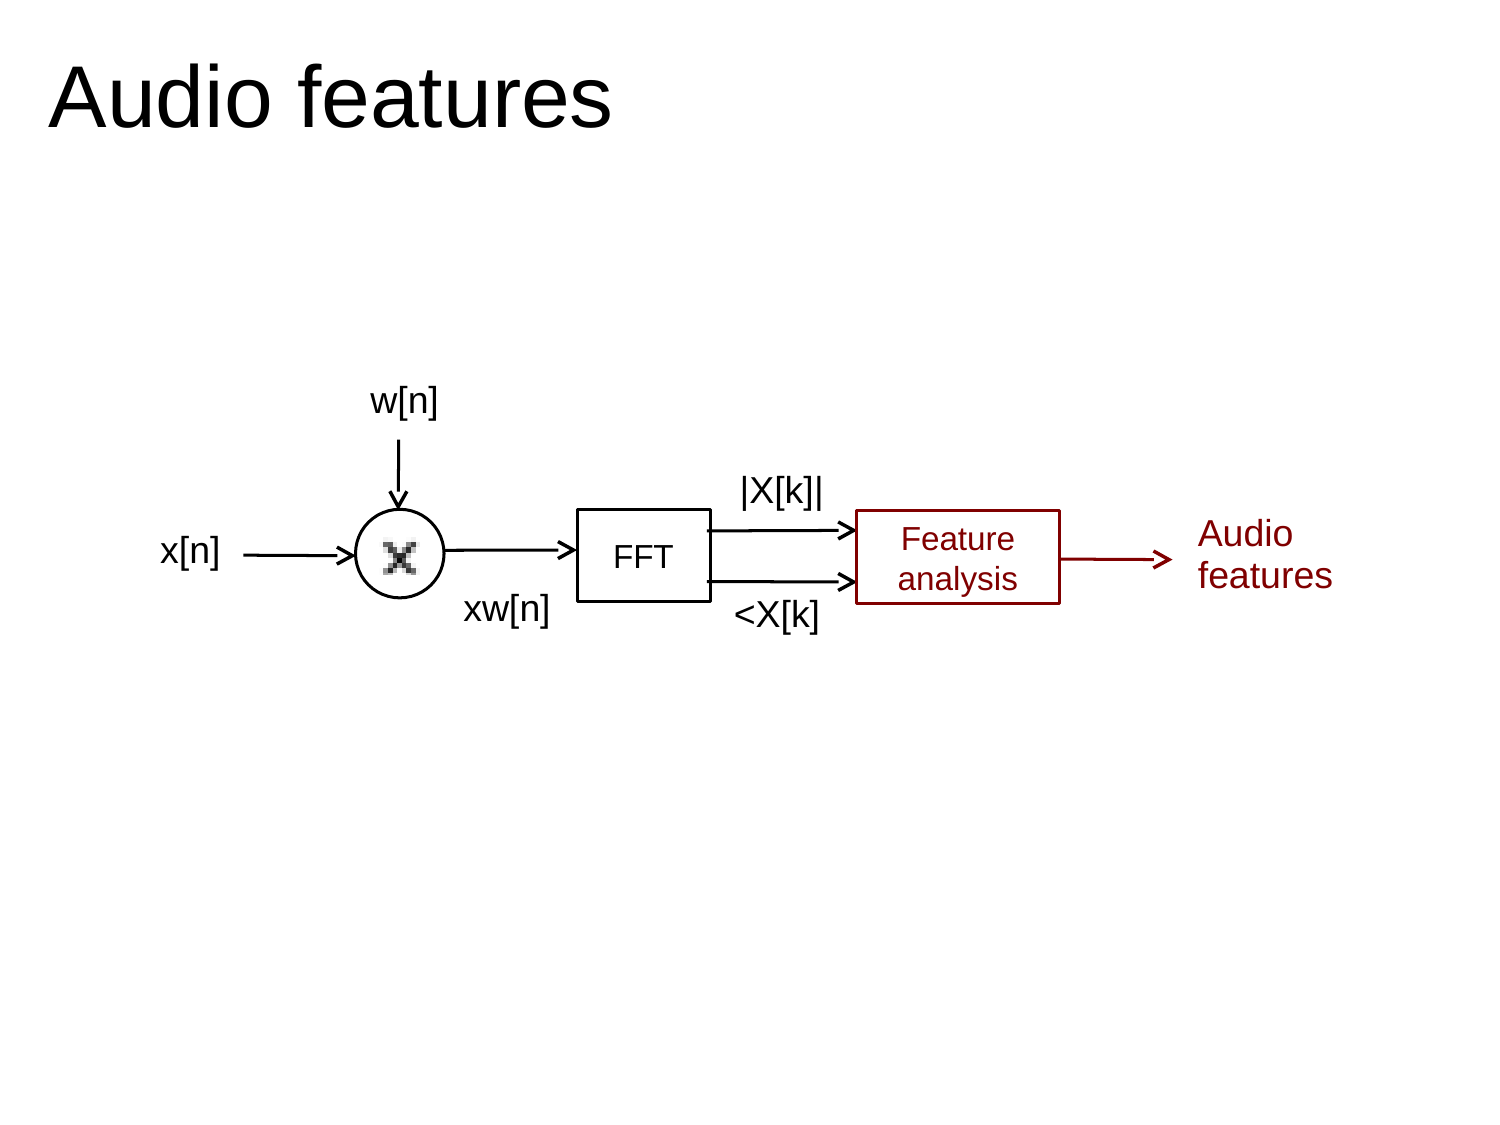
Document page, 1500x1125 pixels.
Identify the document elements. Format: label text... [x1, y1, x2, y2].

title Audio features [48, 0, 1408, 202]
text_box <X[k] [718, 586, 836, 644]
picture [370, 522, 425, 575]
text_box Feature analysis [856, 510, 1060, 604]
text_box FFT [577, 509, 711, 602]
text_box Audio features [1183, 505, 1349, 604]
text_box |X[k]| [724, 462, 839, 520]
text_box xw[n] [448, 579, 566, 637]
text_box w[n] [355, 372, 455, 430]
text_box x[n] [145, 521, 236, 579]
